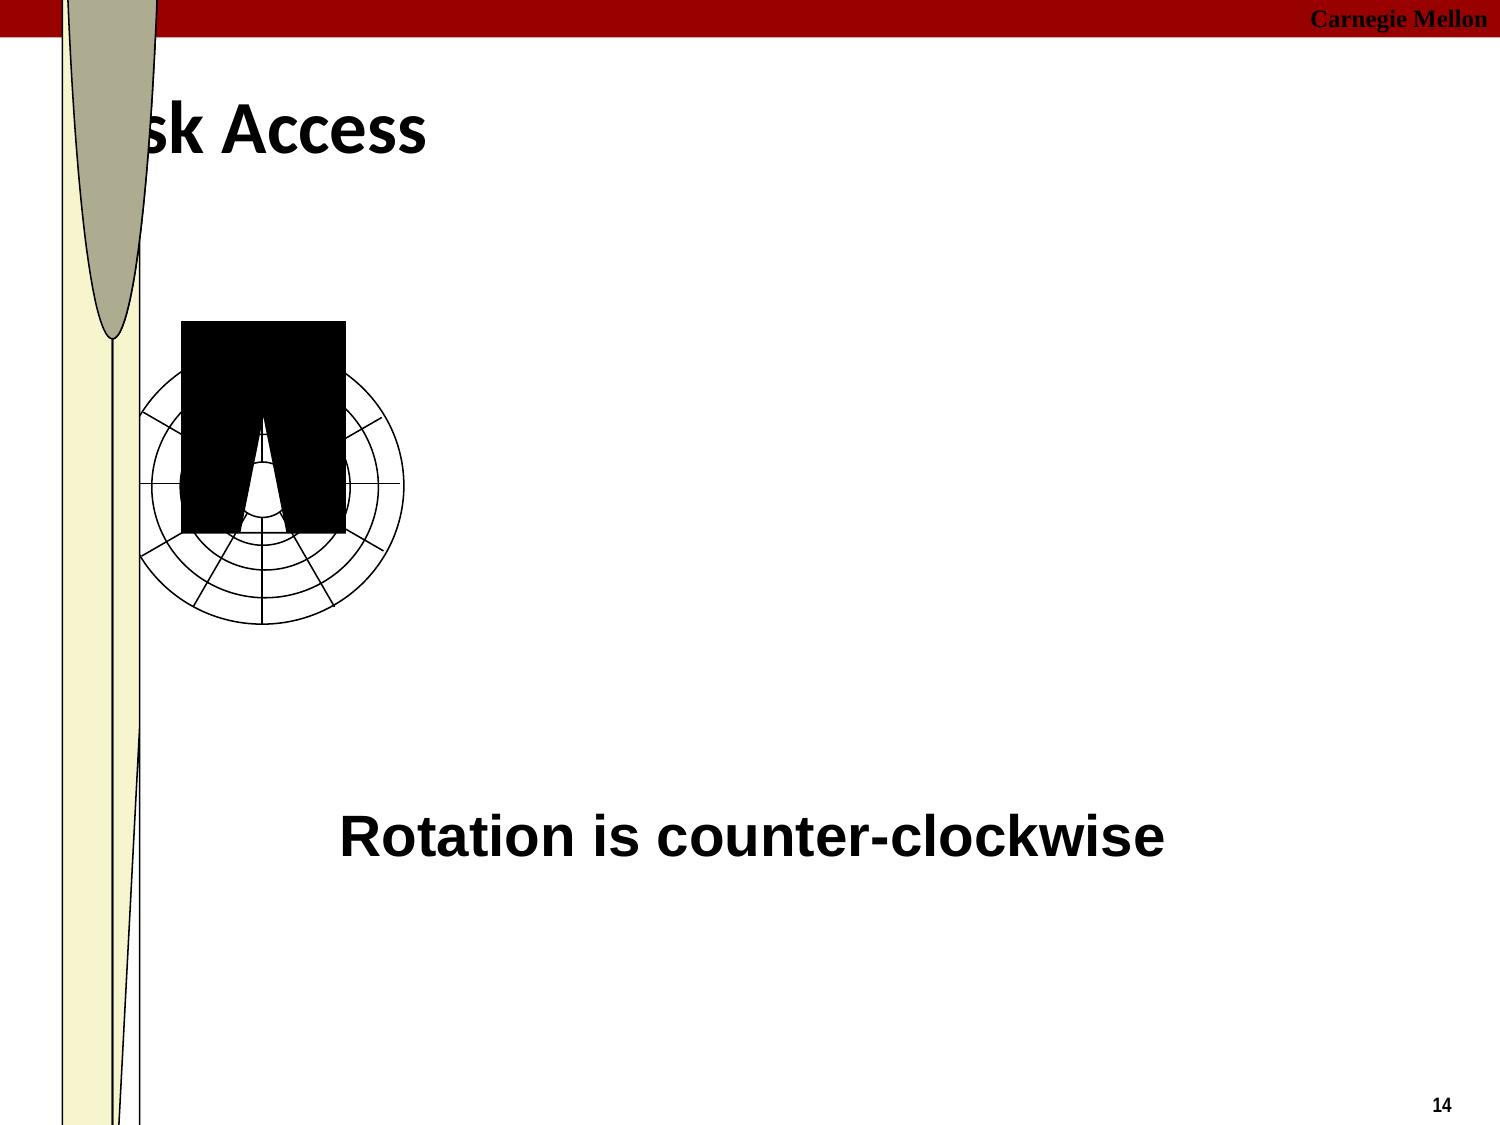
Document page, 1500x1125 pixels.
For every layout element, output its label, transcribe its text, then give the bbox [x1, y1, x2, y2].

text_box [62, 0, 404, 1125]
title Disk Access [58, 71, 62, 197]
title Disk Access [145, 71, 1304, 197]
text_box Rotation is counter-clockwise [324, 737, 1213, 875]
